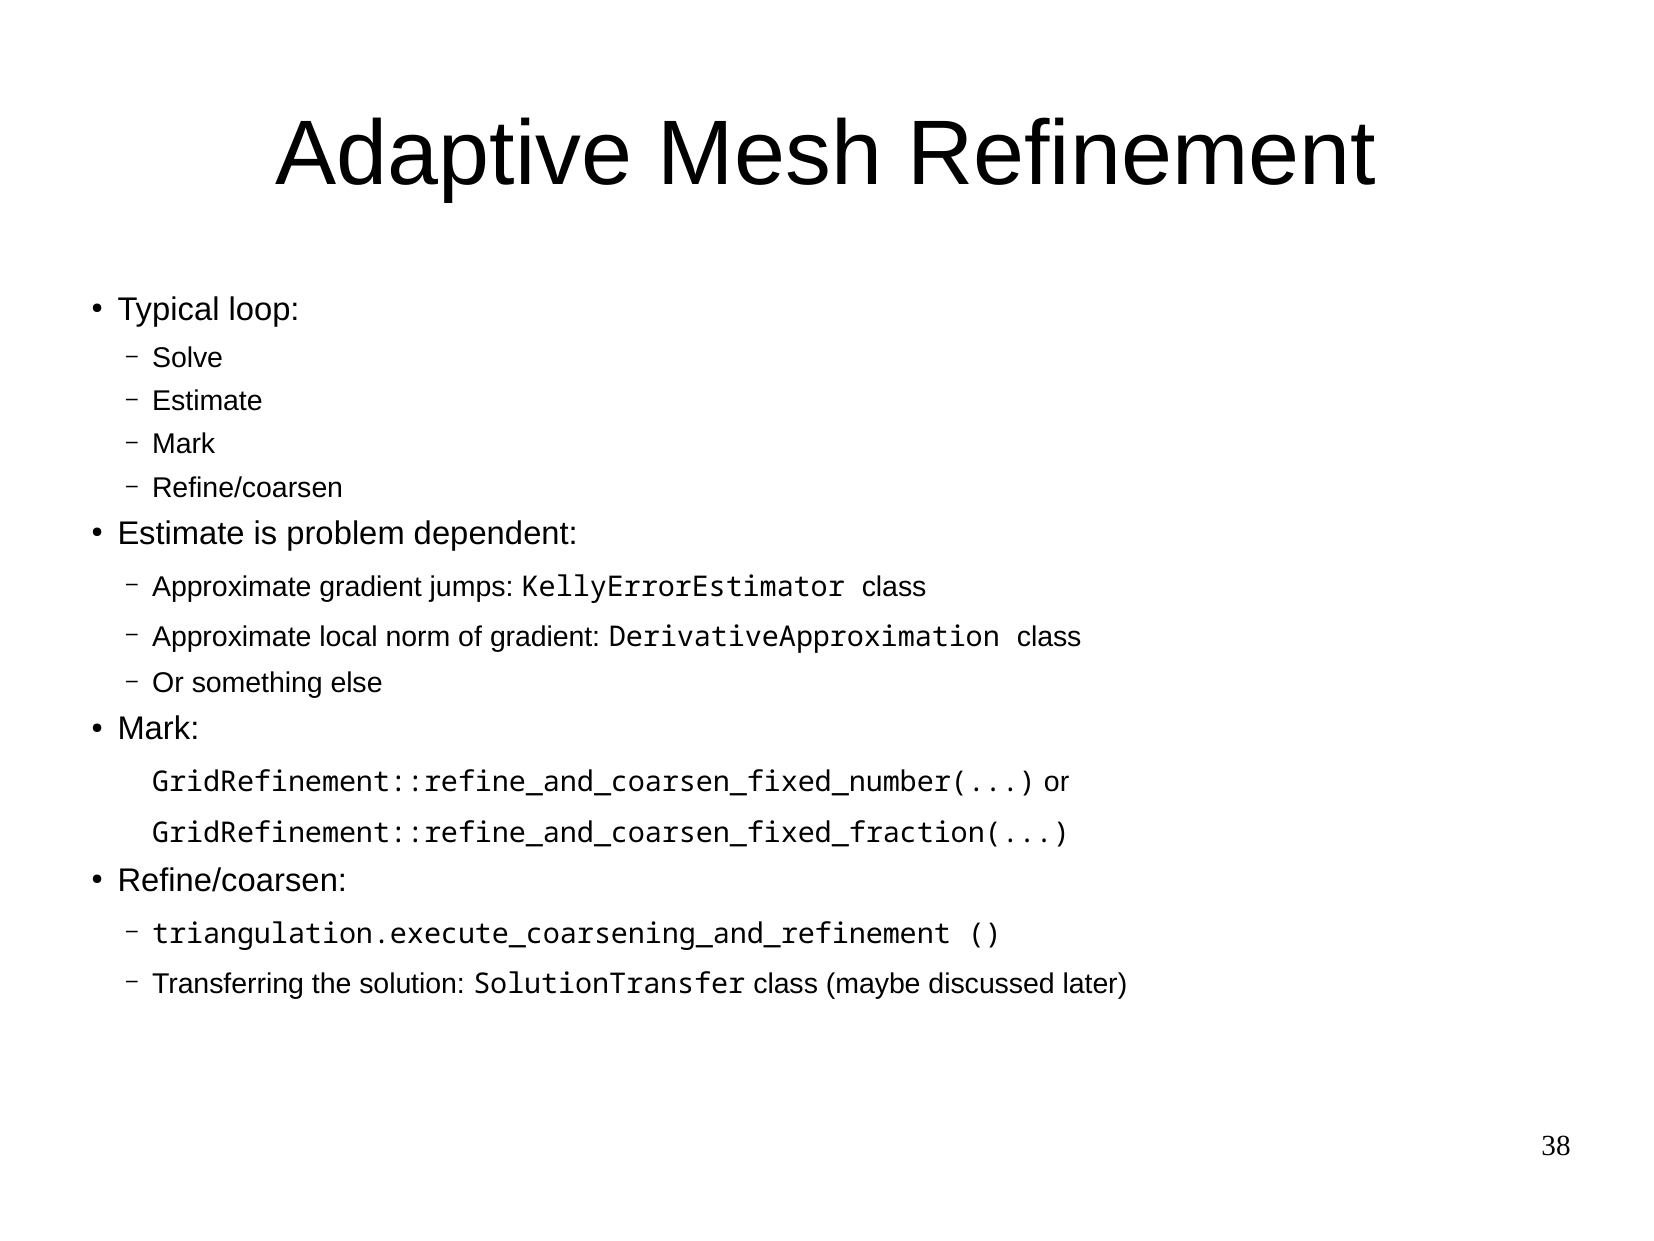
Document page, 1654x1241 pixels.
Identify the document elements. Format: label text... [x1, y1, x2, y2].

list Typical loop: Solve Estimate Mark Refine/coarsen Estimate is problem dependent: Approximate gradient jumps: KellyErrorEstimator class Approximate local norm of gradient: DerivativeApproximation class Or something else Mark: GridRefinement::refine_and_coarsen_fixed_number(...) or GridRefinement::refine_and_coarsen_fixed_fraction(...) Refine/coarsen: triangulation.execute_coarsening_and_refinement () Transferring the solution: SolutionTransfer class (maybe discussed later) [82, 290, 1538, 1010]
title Adaptive Mesh Refinement [82, 49, 1571, 257]
